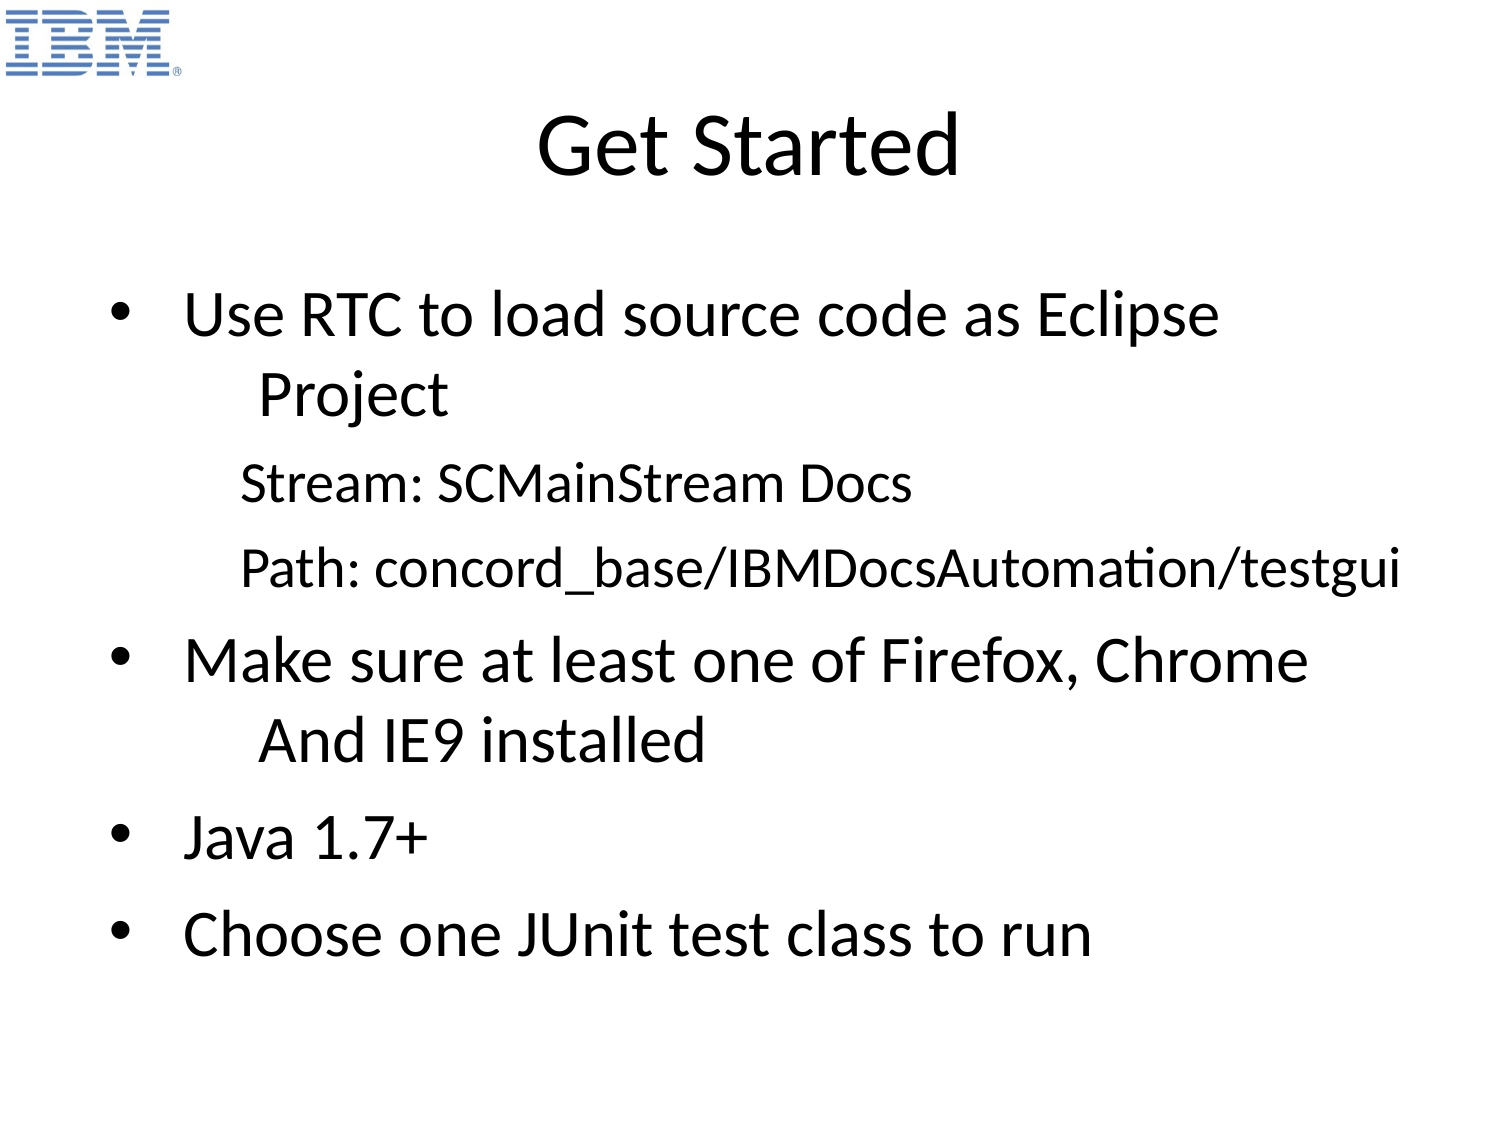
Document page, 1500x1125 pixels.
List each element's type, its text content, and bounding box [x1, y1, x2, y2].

list Use RTC to load source code as Eclipse Project Stream: SCMainStream Docs Path: concord_base/IBMDocsAutomation/testgui Make sure at least one of Firefox, Chrome And IE9 installed Java 1.7+ Choose one JUnit test class to run [75, 262, 1426, 1005]
title Get Started [75, 45, 1426, 233]
